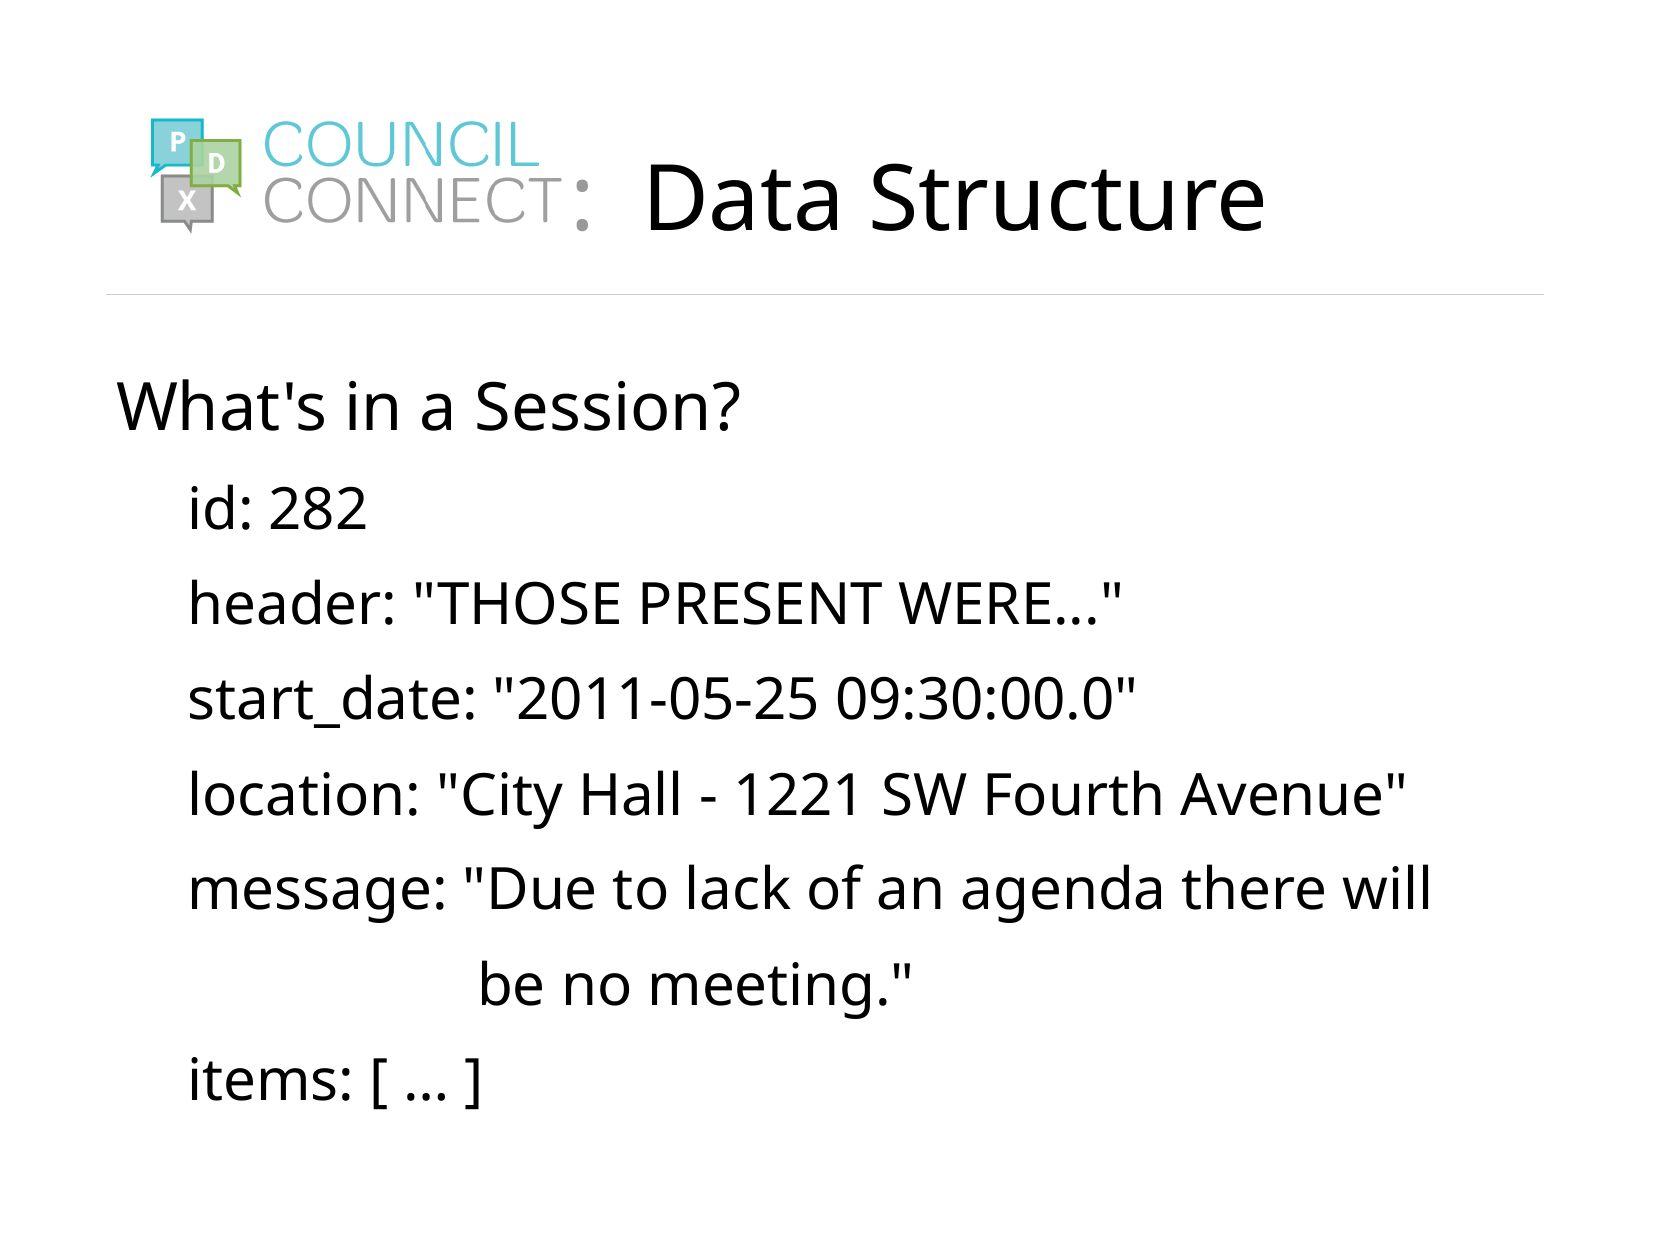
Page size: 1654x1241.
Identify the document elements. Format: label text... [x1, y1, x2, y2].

picture [150, 111, 563, 237]
text_box id: 282 header: "THOSE PRESENT WERE..." start_date: "2011-05-25 09:30:00.0" location: "City Hall - 1221 SW Fourth Avenue" message: "Due to lack of an agenda there will be no meeting." items: [ … ] [187, 460, 1613, 1108]
text_box What's in a Session? [101, 351, 1544, 545]
text_box : Data Structure [505, 140, 1334, 249]
